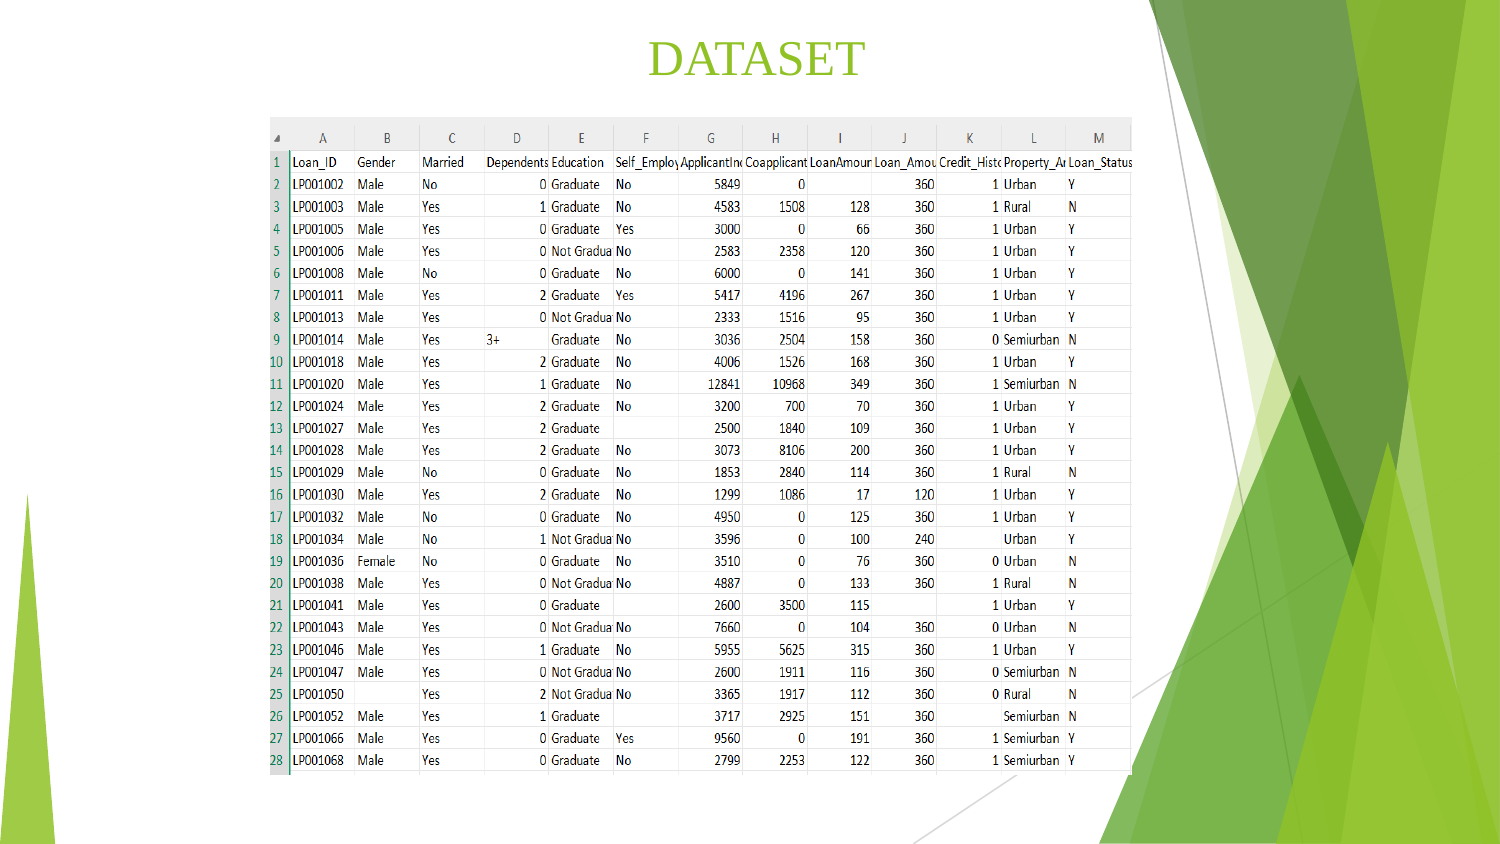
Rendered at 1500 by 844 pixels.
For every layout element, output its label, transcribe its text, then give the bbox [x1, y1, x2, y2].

title DATASET [110, 18, 1404, 97]
picture [270, 118, 1132, 775]
